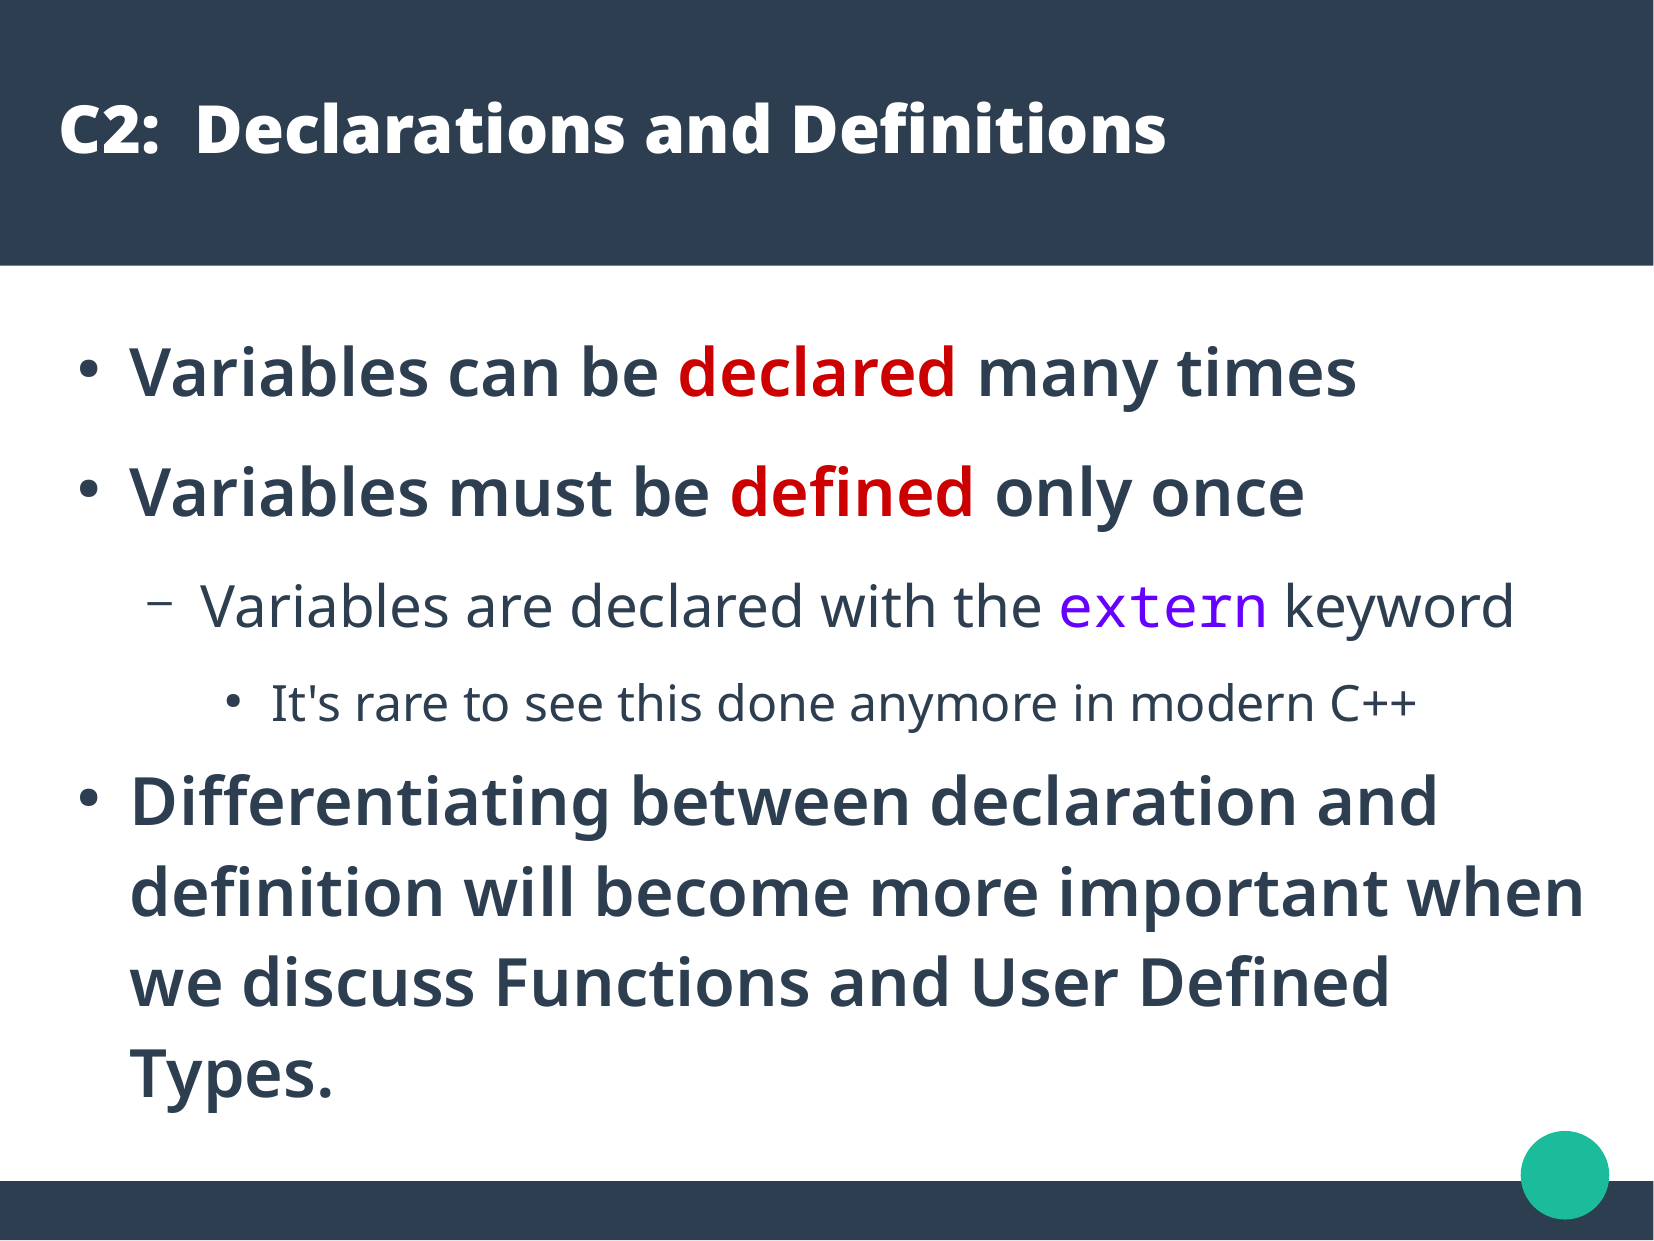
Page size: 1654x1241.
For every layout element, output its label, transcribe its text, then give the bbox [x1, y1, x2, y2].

list Variables can be declared many times Variables must be defined only once Variables are declared with the extern keyword It's rare to see this done anymore in modern C++ Differentiating between declaration and definition will become more important when we discuss Functions and User Defined Types. [59, 324, 1595, 1152]
title C2: Declarations and Definitions [59, 49, 1595, 207]
